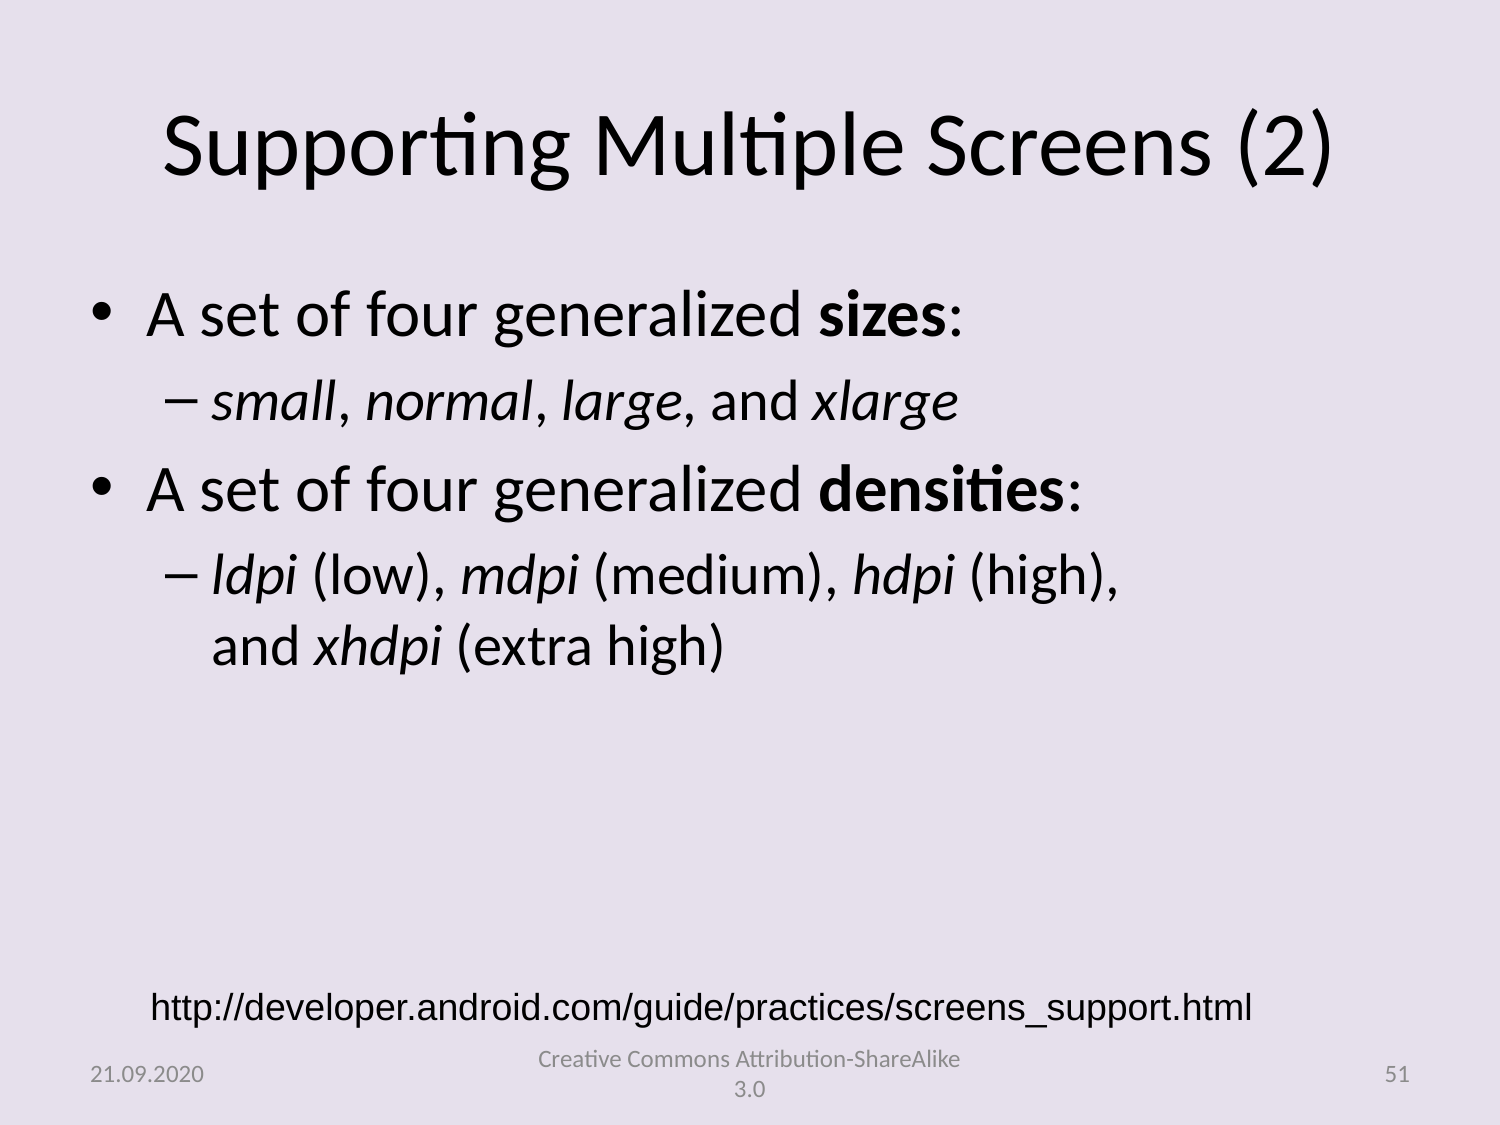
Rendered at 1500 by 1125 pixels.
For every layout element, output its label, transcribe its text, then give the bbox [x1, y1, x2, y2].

list A set of four generalized sizes: small, normal, large, and xlarge A set of four generalized densities: ldpi (low), mdpi (medium), hdpi (high), and xhdpi (extra high) [75, 262, 1425, 1005]
title Supporting Multiple Screens (2) [75, 45, 1425, 233]
text_box http://developer.android.com/guide/practices/screens_support.html [135, 976, 1376, 1036]
